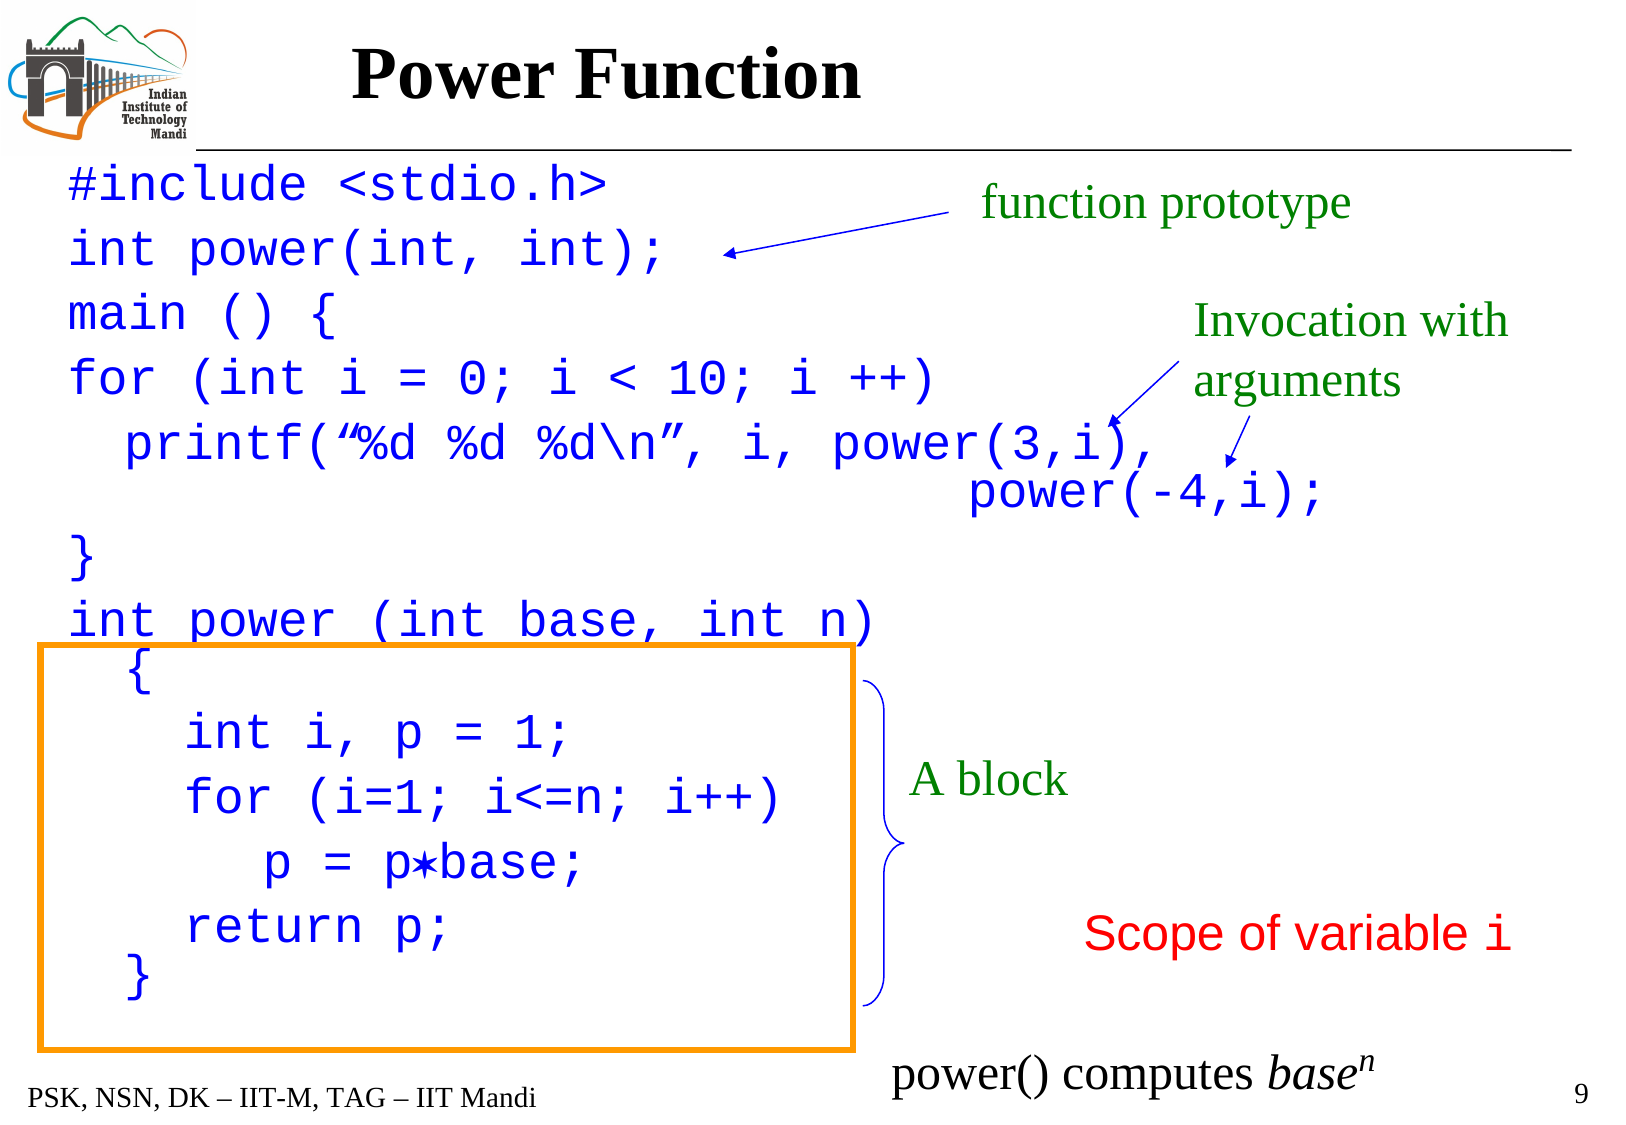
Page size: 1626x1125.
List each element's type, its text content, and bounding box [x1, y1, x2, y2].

text_box power() computes basen [876, 1023, 1509, 1109]
title Power Function [139, 0, 1581, 138]
text_box A block [893, 737, 1206, 813]
list #include <stdio.h> int power(int, int); main () { for (int i = 0; i < 10; i ++) printf(“%d %d %d\n”, i, power(3,i), power(-4,i); } int power (int base, int n) { int i, p = 1; for (i=1; i<=n; i++) p = pbase; return p; } [67, 162, 1571, 1025]
text_box function prototype [965, 160, 1413, 237]
text_box Invocation with arguments [1178, 278, 1572, 415]
picture [1, 0, 196, 156]
text_box Scope of variable i [1068, 893, 1594, 969]
list #include <stdio.h> int power(int, int); main () { for (int i = 0; i < 10; i ++) printf(“%d %d %d\n”, i, power(3,i), power(-4,i); } int power (int base, int n) { int i, p = 1; for (i=1; i<=n; i++) p = pbase; return p; } [67, 648, 850, 1025]
